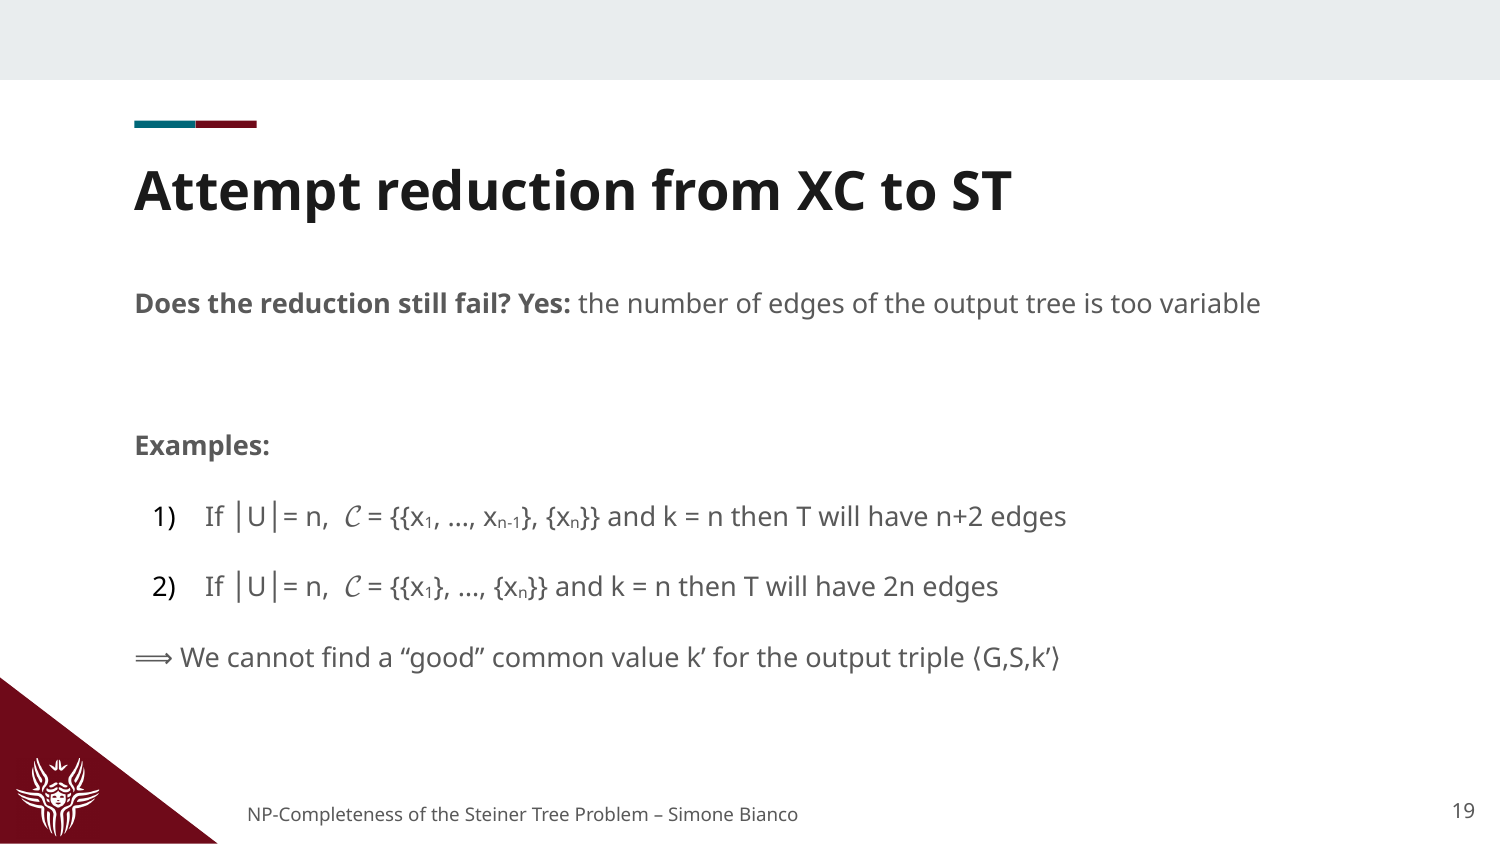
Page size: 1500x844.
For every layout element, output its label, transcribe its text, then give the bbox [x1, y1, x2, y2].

list Does the reduction still fail? Yes: the number of edges of the output tree is too variable Examples: If │U│= n, 𝒞 = {{x1, …, xn-1}, {xn}} and k = n then T will have n+2 edges If │U│= n, 𝒞 = {{x1}, …, {xn}} and k = n then T will have 2n edges ⟹ We cannot find a “good” common value k’ for the output triple ⟨G,S,k’⟩ [119, 267, 1418, 638]
subtitle NP-Completeness of the Steiner Tree Problem – Simone Bianco [232, 783, 1193, 839]
title Attempt reduction from XC to ST [119, 141, 1381, 230]
slide_number <number> [1400, 779, 1491, 844]
picture [16, 758, 100, 839]
